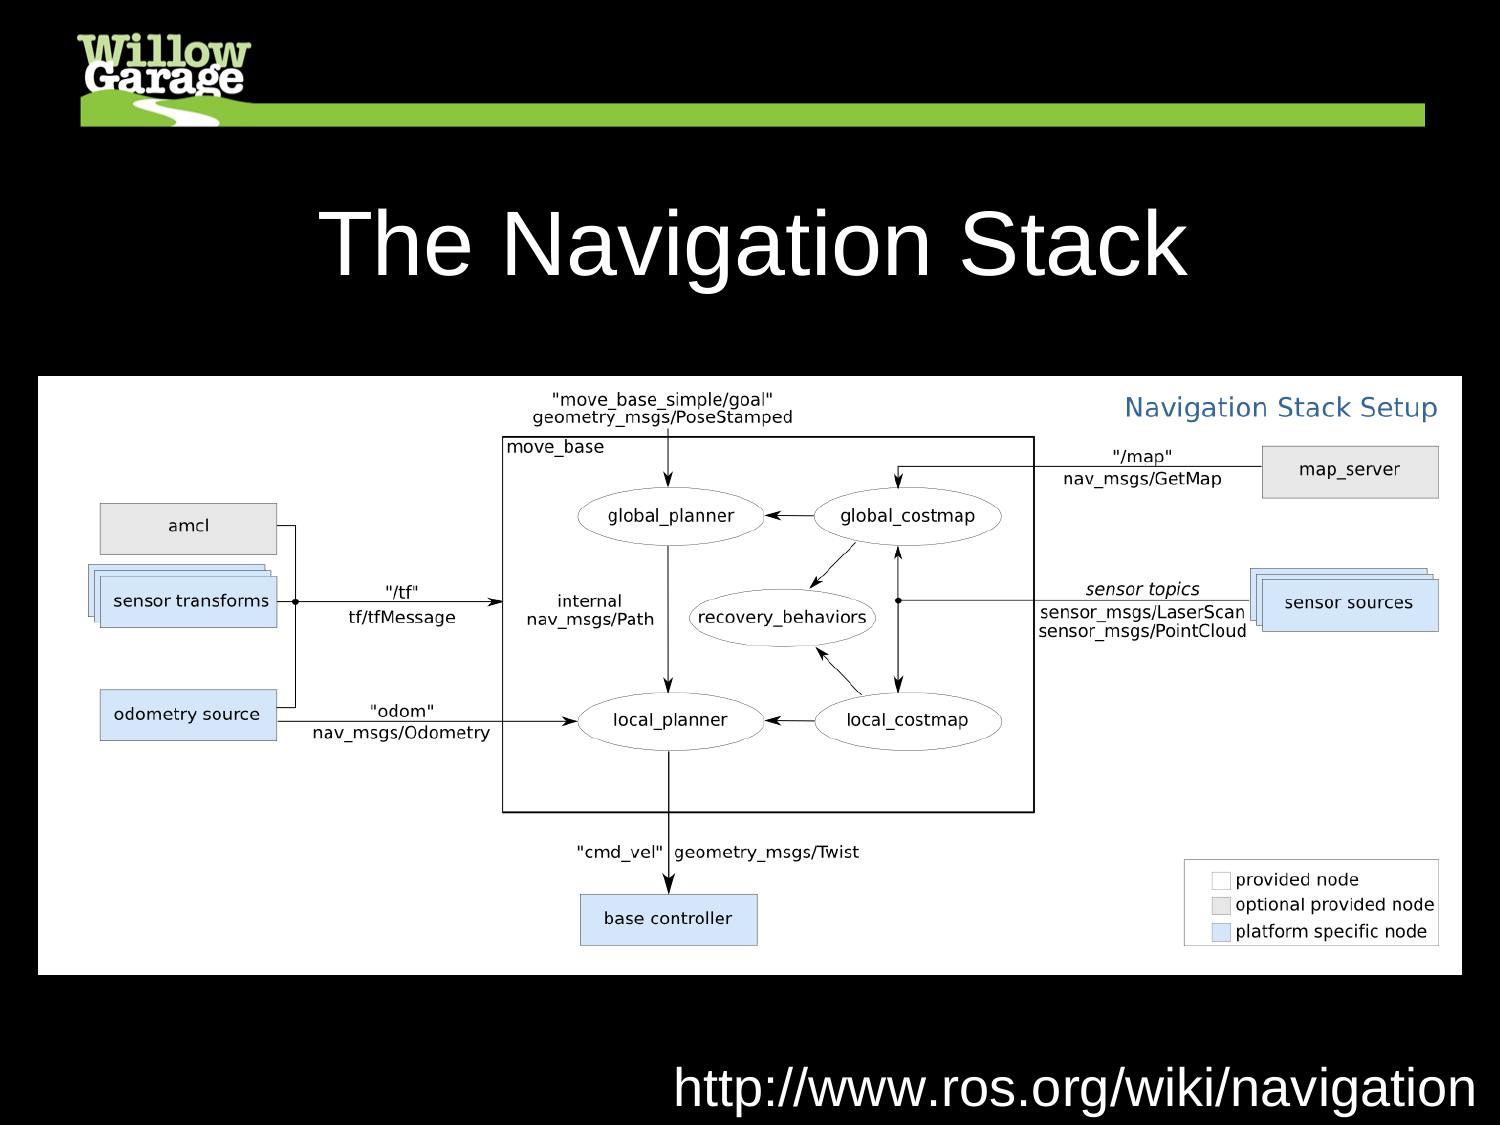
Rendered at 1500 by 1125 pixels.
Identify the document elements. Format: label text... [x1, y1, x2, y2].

picture [50, 0, 1425, 153]
text_box [37, 375, 1463, 976]
picture [88, 392, 1439, 946]
title The Navigation Stack [75, 144, 1426, 343]
text_box http://www.ros.org/wiki/navigation [658, 1050, 1500, 1125]
